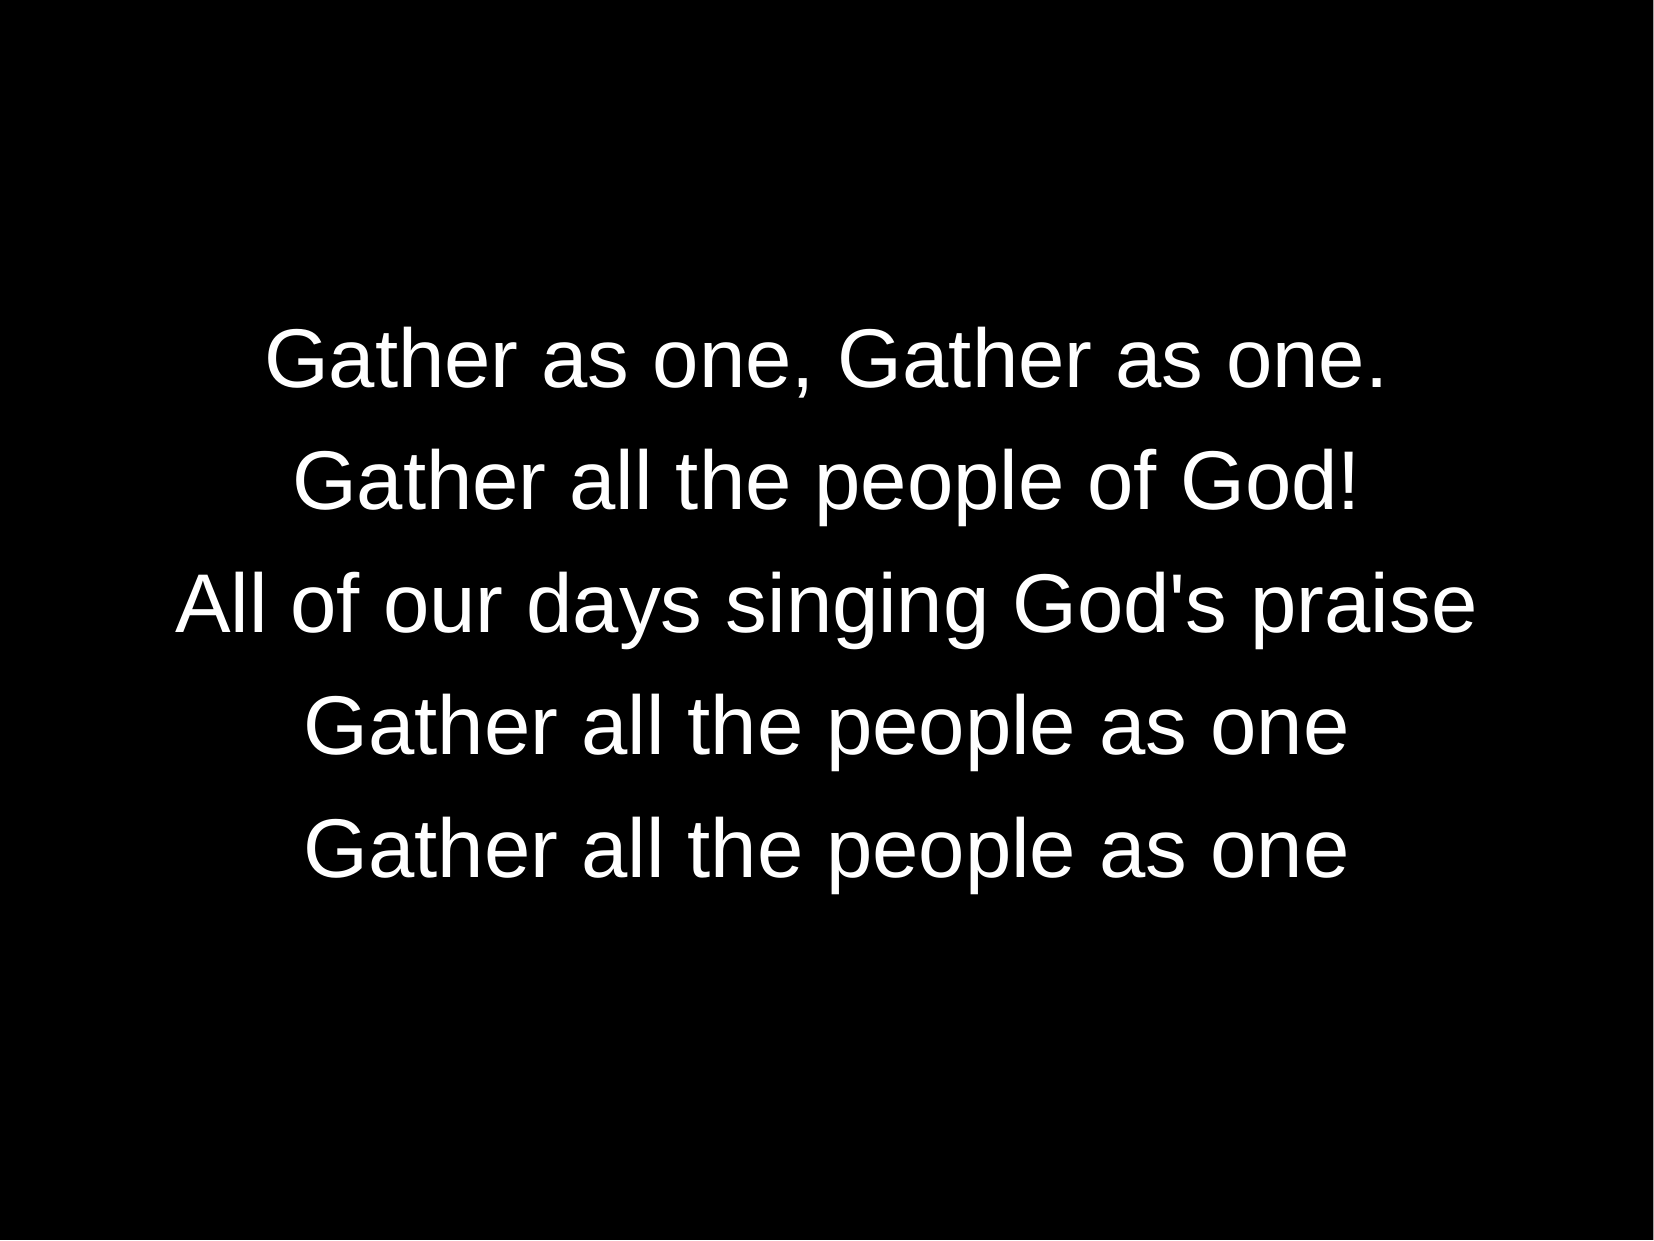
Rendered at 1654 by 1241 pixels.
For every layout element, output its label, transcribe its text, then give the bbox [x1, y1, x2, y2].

list Gather as one, Gather as one. Gather all the people of God! All of our days singing God's praise Gather all the people as one Gather all the people as one [0, 307, 1654, 1027]
